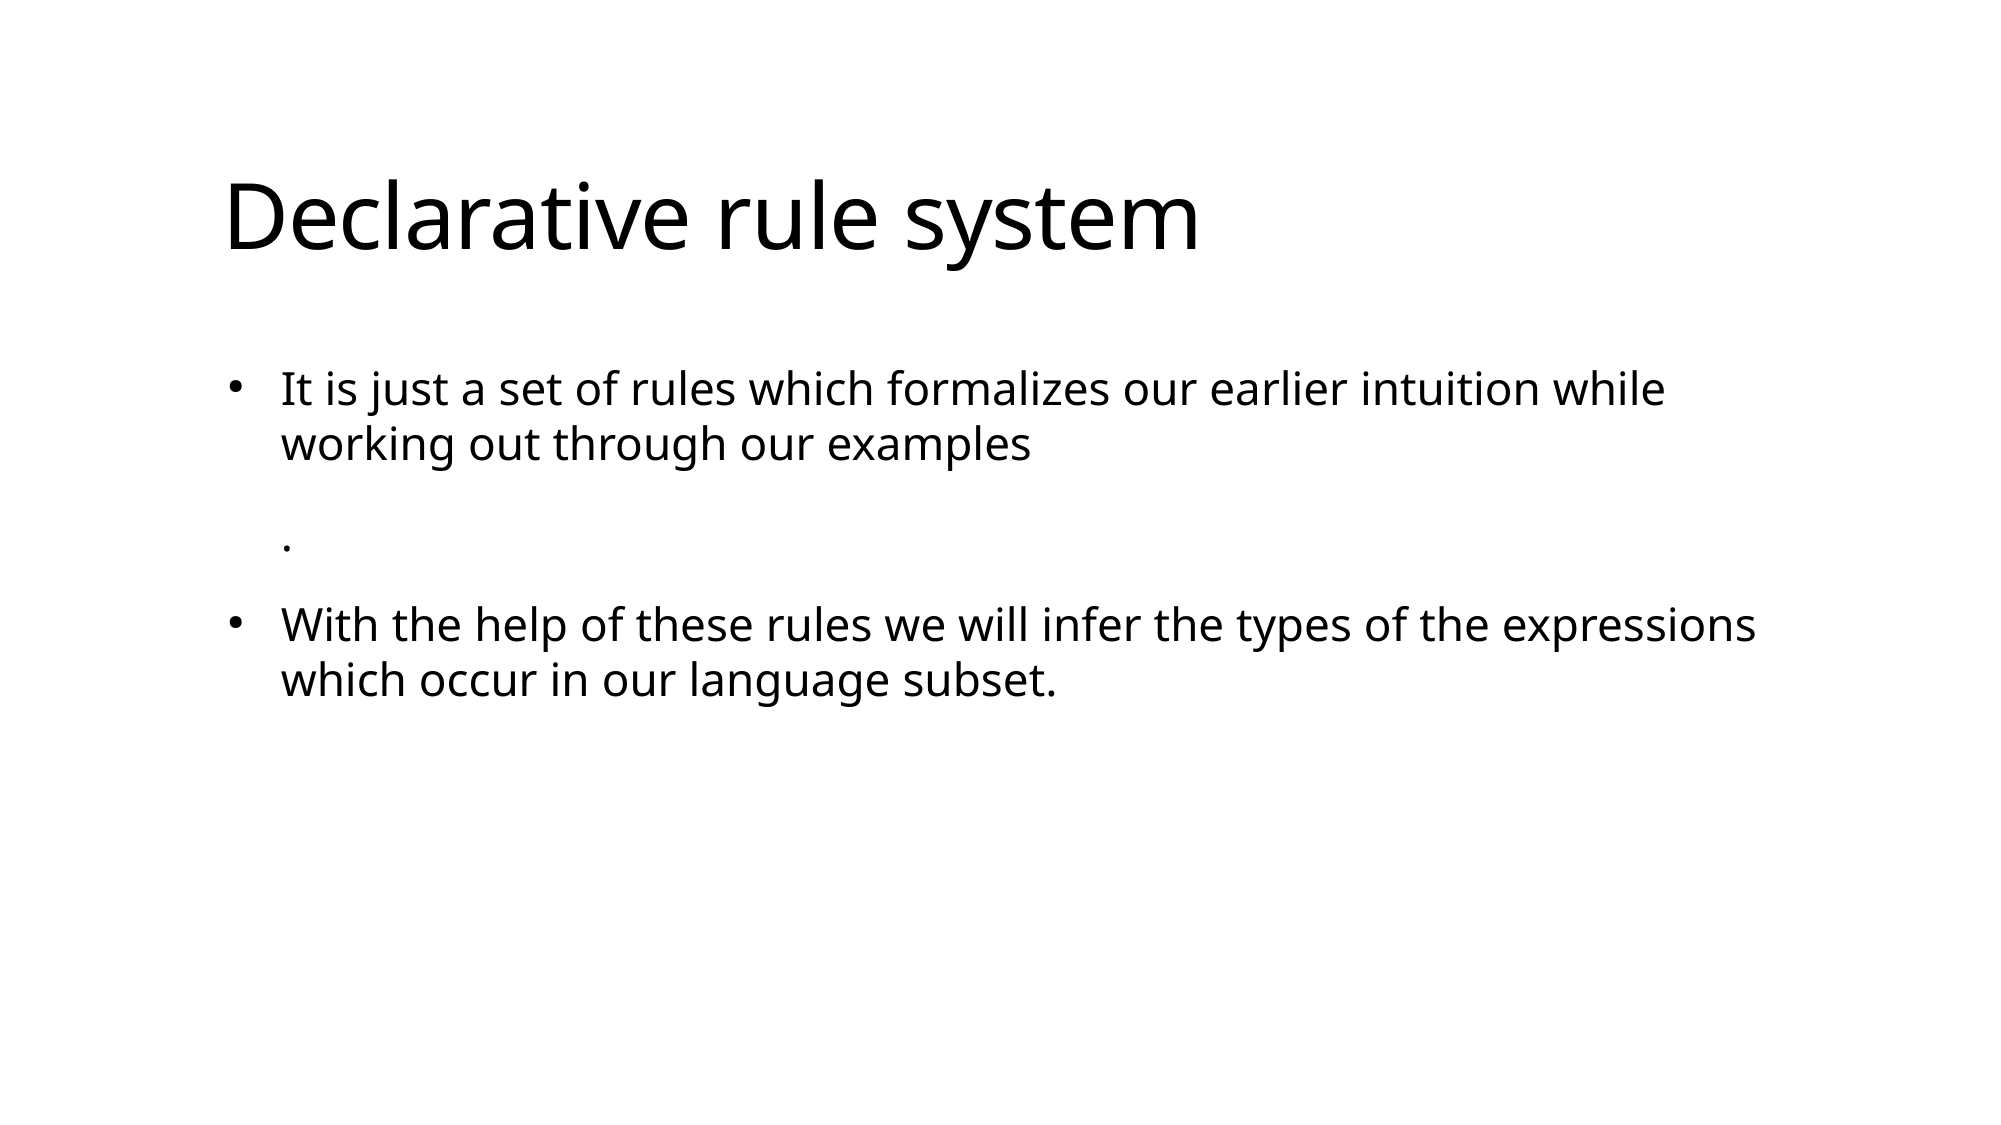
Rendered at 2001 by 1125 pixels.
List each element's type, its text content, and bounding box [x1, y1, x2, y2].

list It is just a set of rules which formalizes our earlier intuition while working out through our examples . With the help of these rules we will infer the types of the expressions which occur in our language subset. [210, 352, 1771, 991]
title Declarative rule system [206, 60, 1797, 278]
